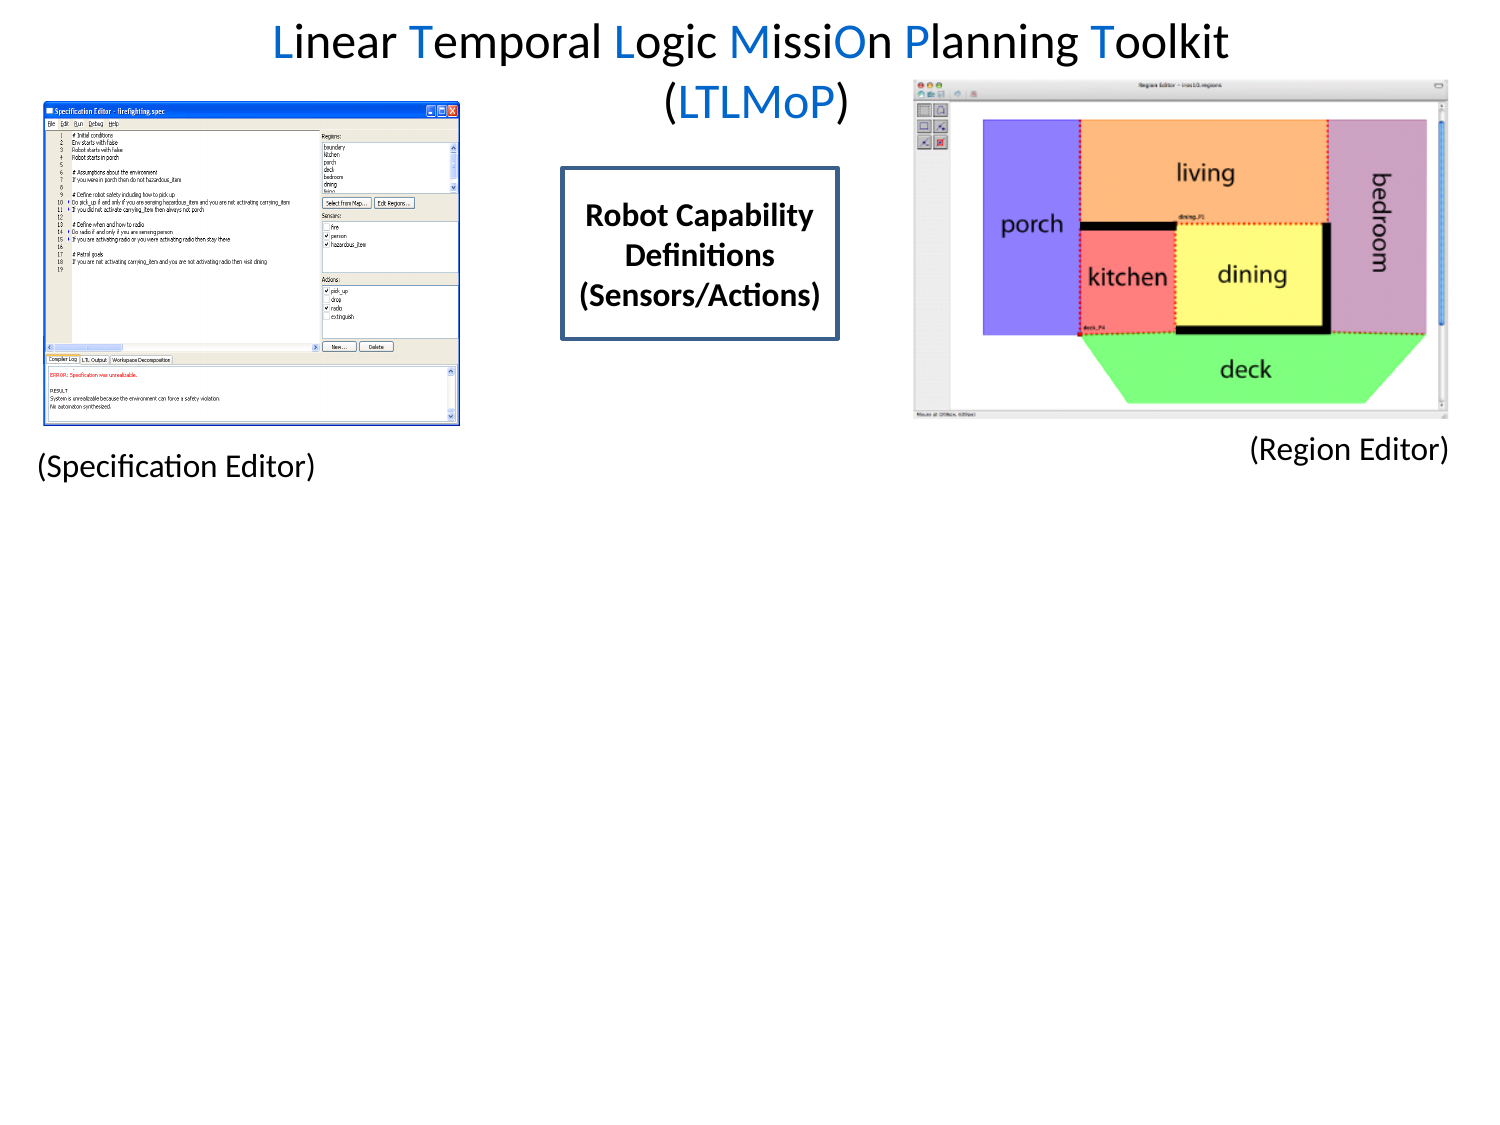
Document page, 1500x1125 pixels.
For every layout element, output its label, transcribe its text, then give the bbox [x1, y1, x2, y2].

text_box (Region Editor) [1234, 419, 1488, 475]
picture [43, 101, 460, 426]
text_box Robot Capability Definitions (Sensors/Actions) [562, 167, 838, 339]
text_box (Specification Editor) [21, 437, 510, 492]
picture [906, 71, 1457, 424]
text_box Linear Temporal Logic MissiOn Planning Toolkit (LTLMoP) [257, 0, 1245, 136]
